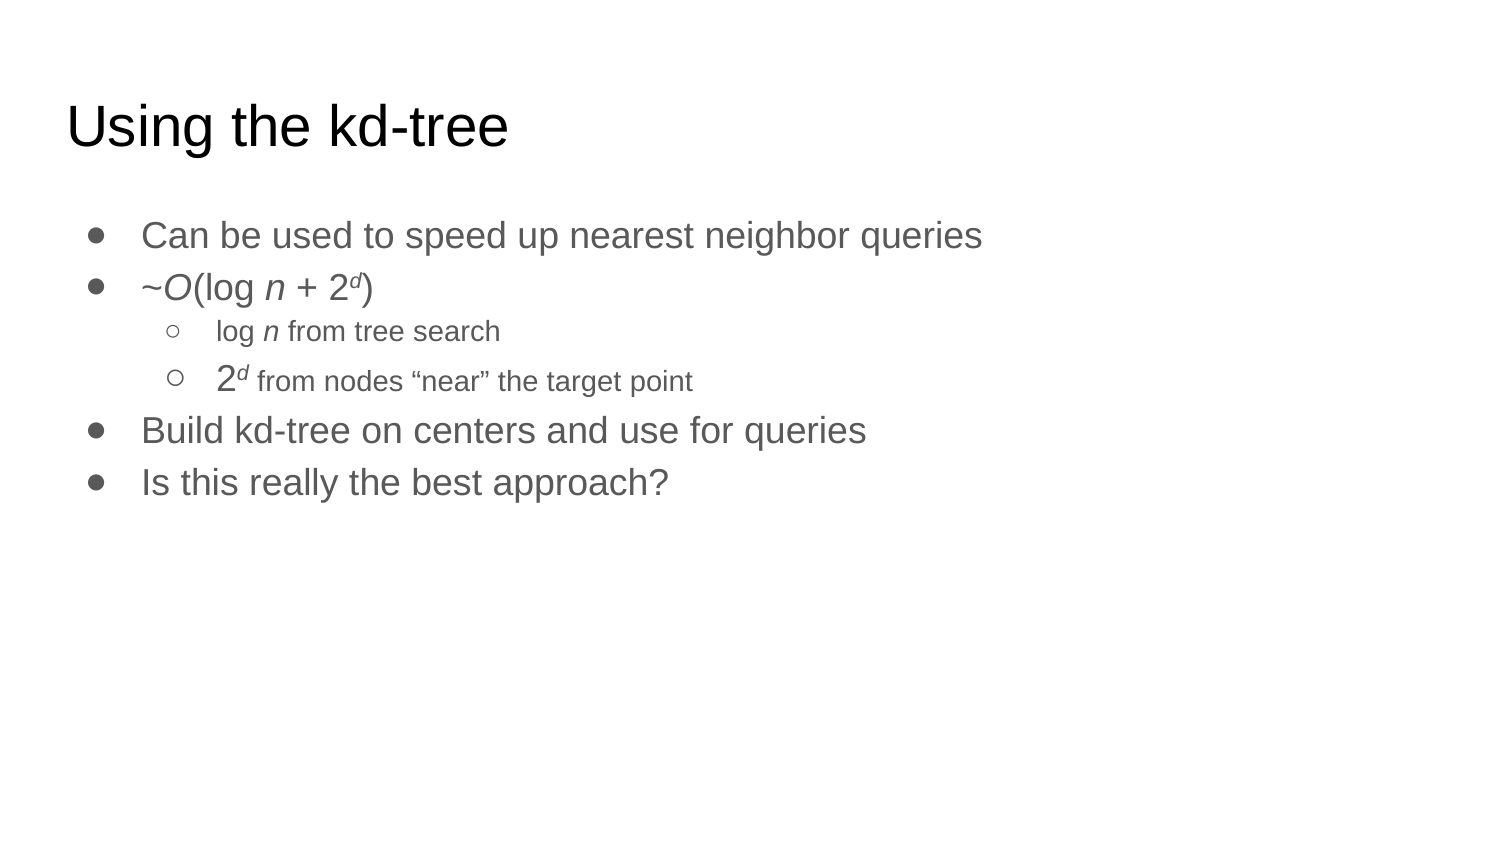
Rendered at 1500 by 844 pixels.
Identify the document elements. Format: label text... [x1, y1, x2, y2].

list Can be used to speed up nearest neighbor queries ~O(log n + 2d) log n from tree search 2d from nodes “near” the target point Build kd-tree on centers and use for queries Is this really the best approach? [51, 189, 1449, 750]
title Using the kd-tree [51, 72, 1449, 167]
